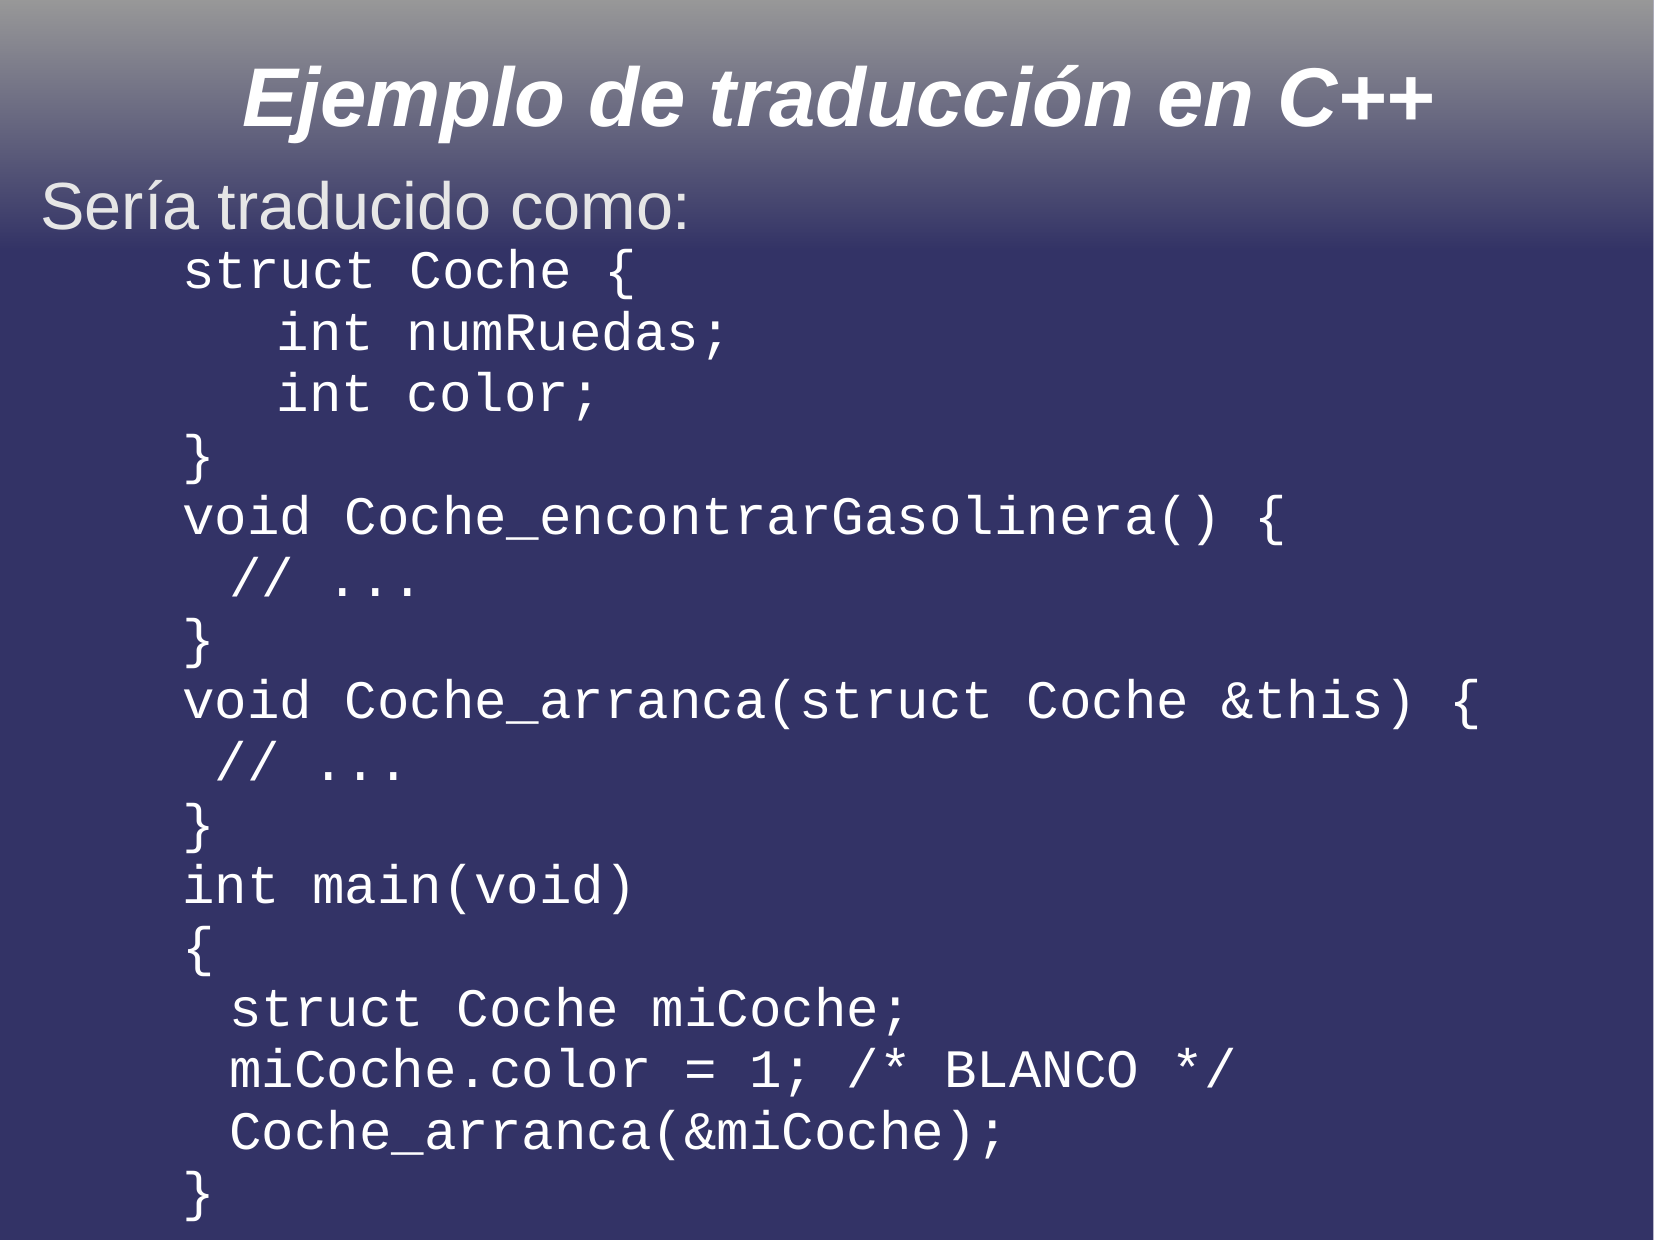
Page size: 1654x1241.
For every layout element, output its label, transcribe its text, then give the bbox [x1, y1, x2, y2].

list Sería traducido como: struct Coche { int numRuedas; int color; } void Coche_encontrarGasolinera() { // ... } void Coche_arranca(struct Coche &this) { // ... } int main(void) { struct Coche miCoche; miCoche.color = 1; /* BLANCO */ Coche_arranca(&miCoche); } [28, 168, 1620, 1168]
title Ejemplo de traducción en C++ [132, 28, 1545, 168]
